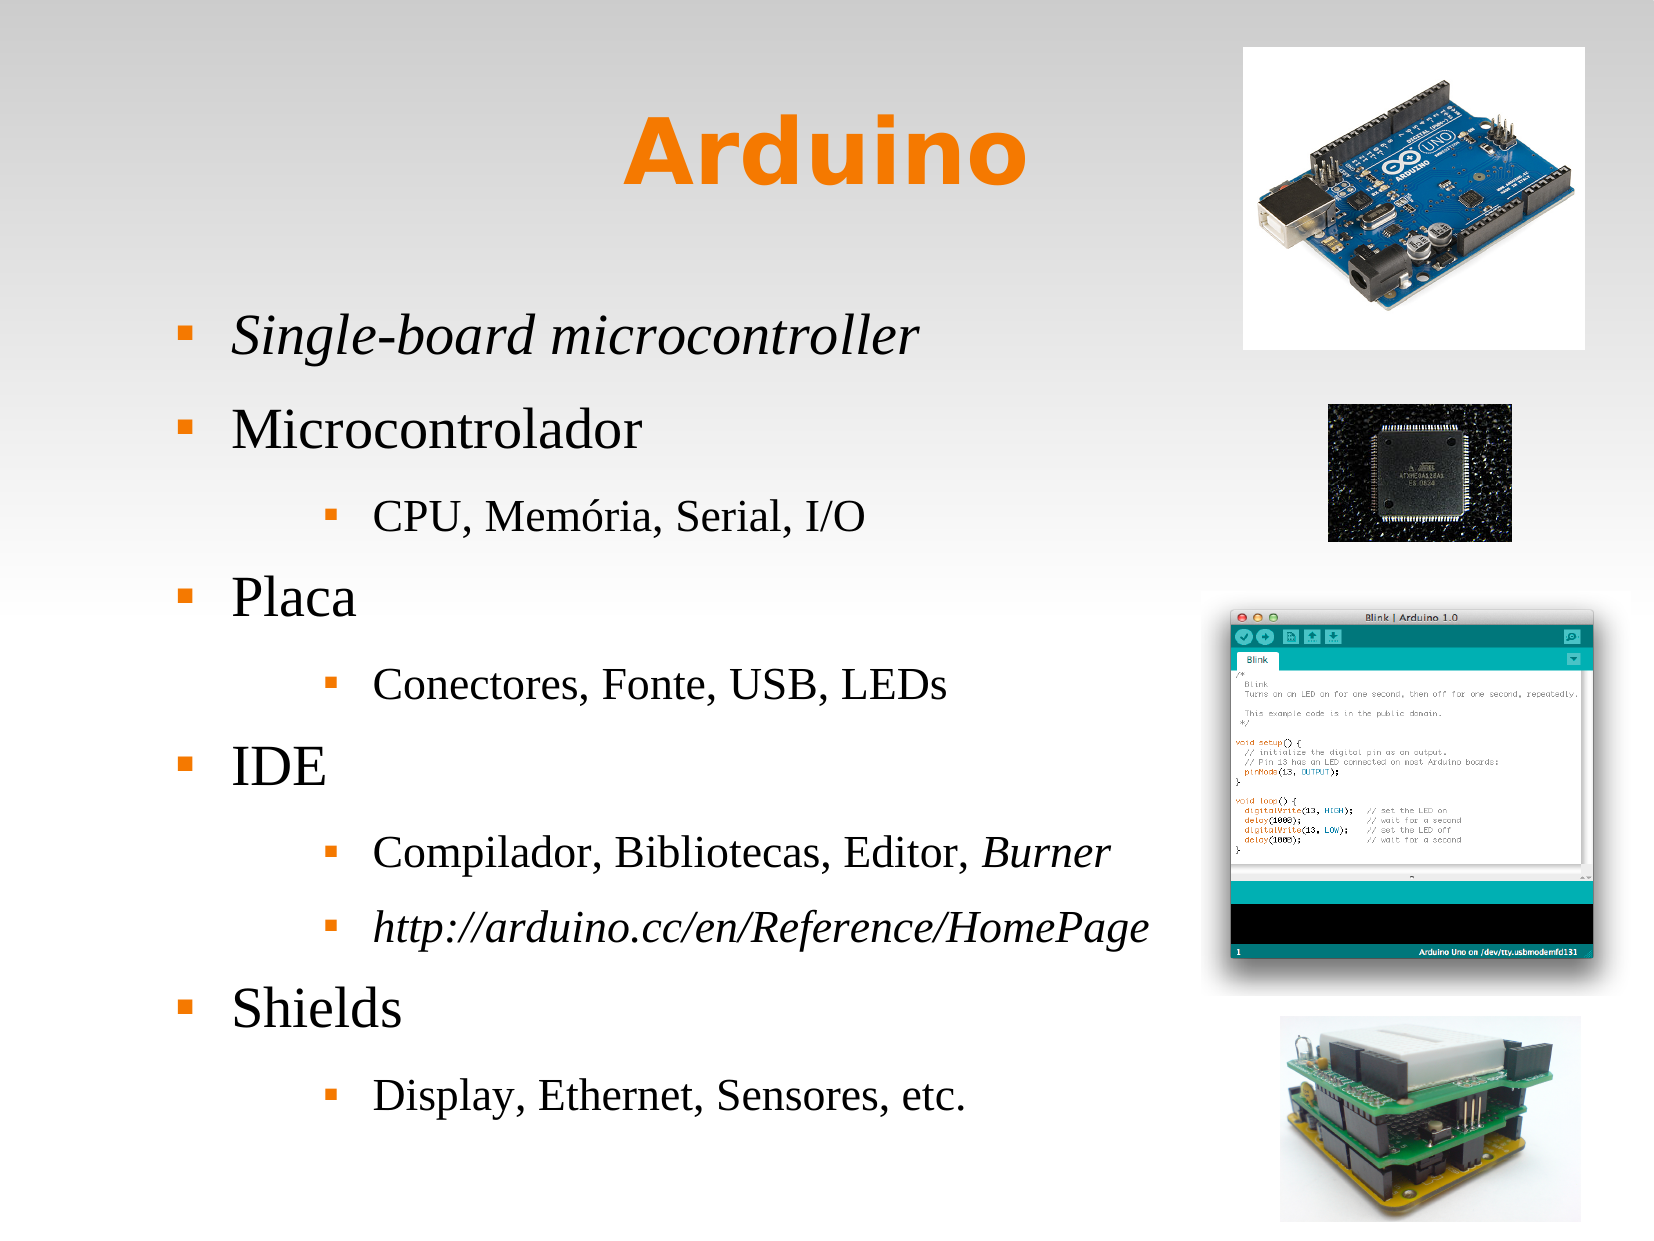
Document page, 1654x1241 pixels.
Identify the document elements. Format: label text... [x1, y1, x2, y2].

picture [1201, 591, 1631, 996]
list Single-board microcontroller Microcontrolador CPU, Memória, Serial, I/O Placa Conectores, Fonte, USB, LEDs IDE Compilador, Bibliotecas, Editor, Burner http://arduino.cc/en/Reference/HomePage Shields Display, Ethernet, Sensores, etc. [89, 302, 1463, 1240]
picture [1280, 1016, 1581, 1222]
picture [1328, 404, 1512, 542]
title Arduino [82, 49, 1243, 257]
picture [1243, 47, 1585, 350]
